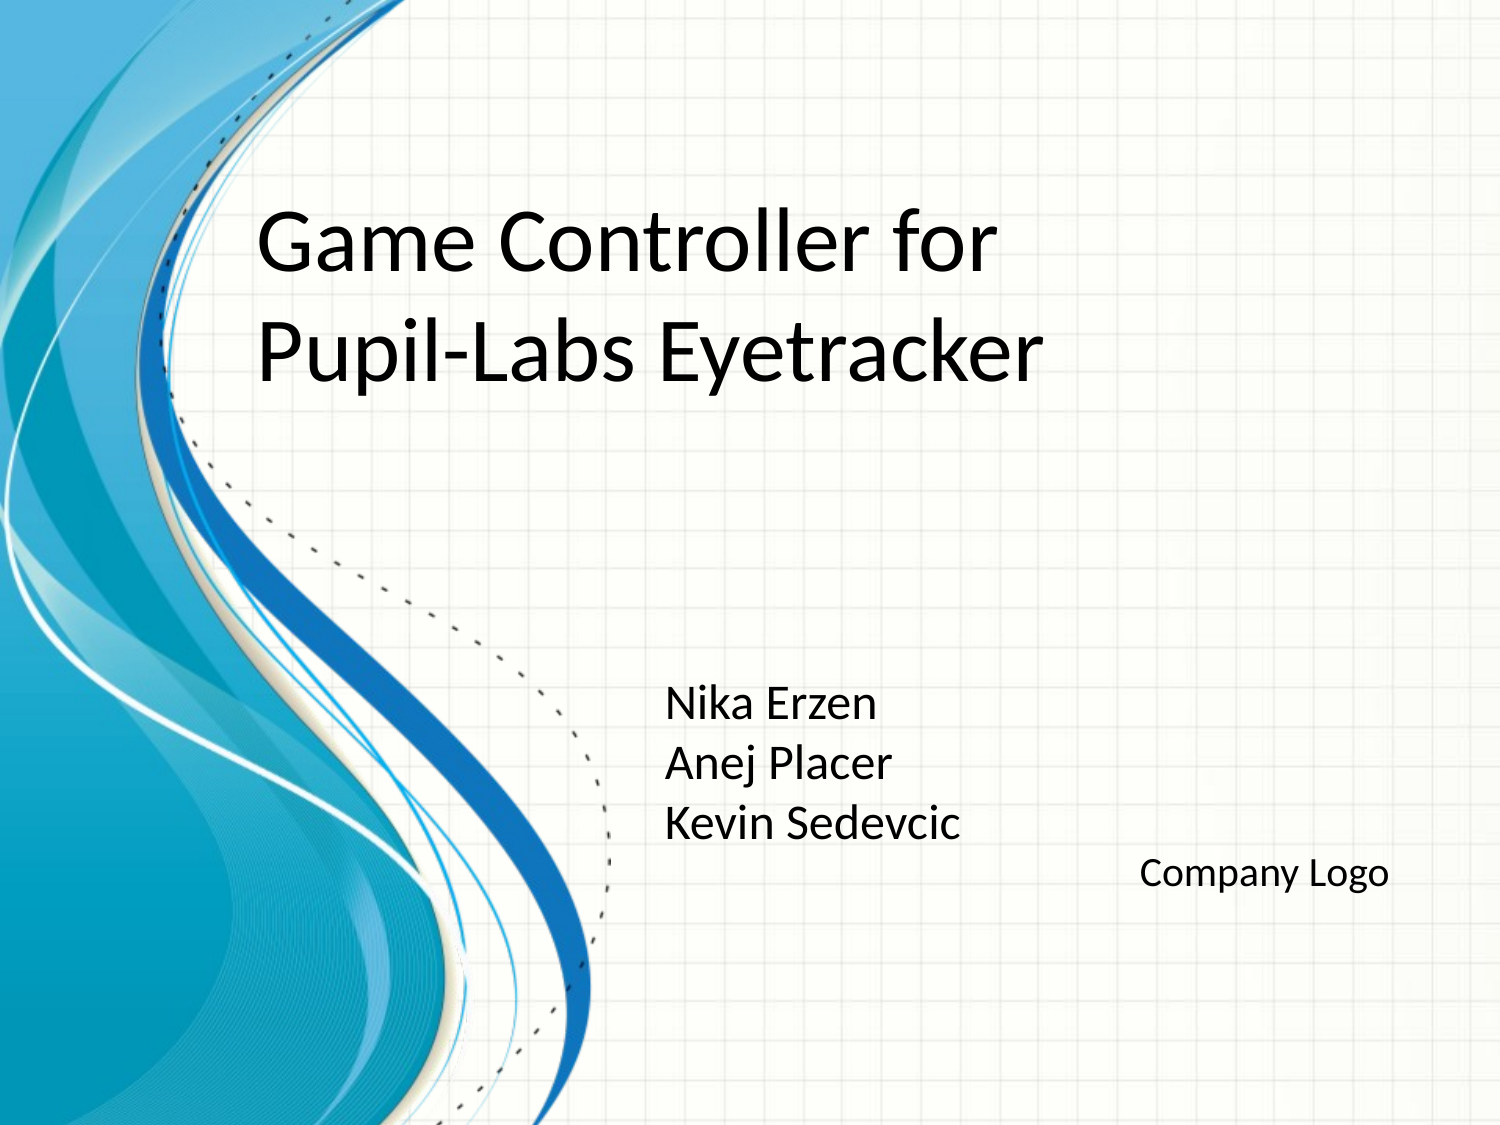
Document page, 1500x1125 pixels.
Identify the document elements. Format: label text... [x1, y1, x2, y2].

title Game Controller for Pupil-Labs Eyetracker [242, 172, 1439, 510]
subtitle Nika Erzen Anej Placer Kevin Sedevcic [650, 662, 1063, 953]
picture [0, 0, 1500, 1125]
